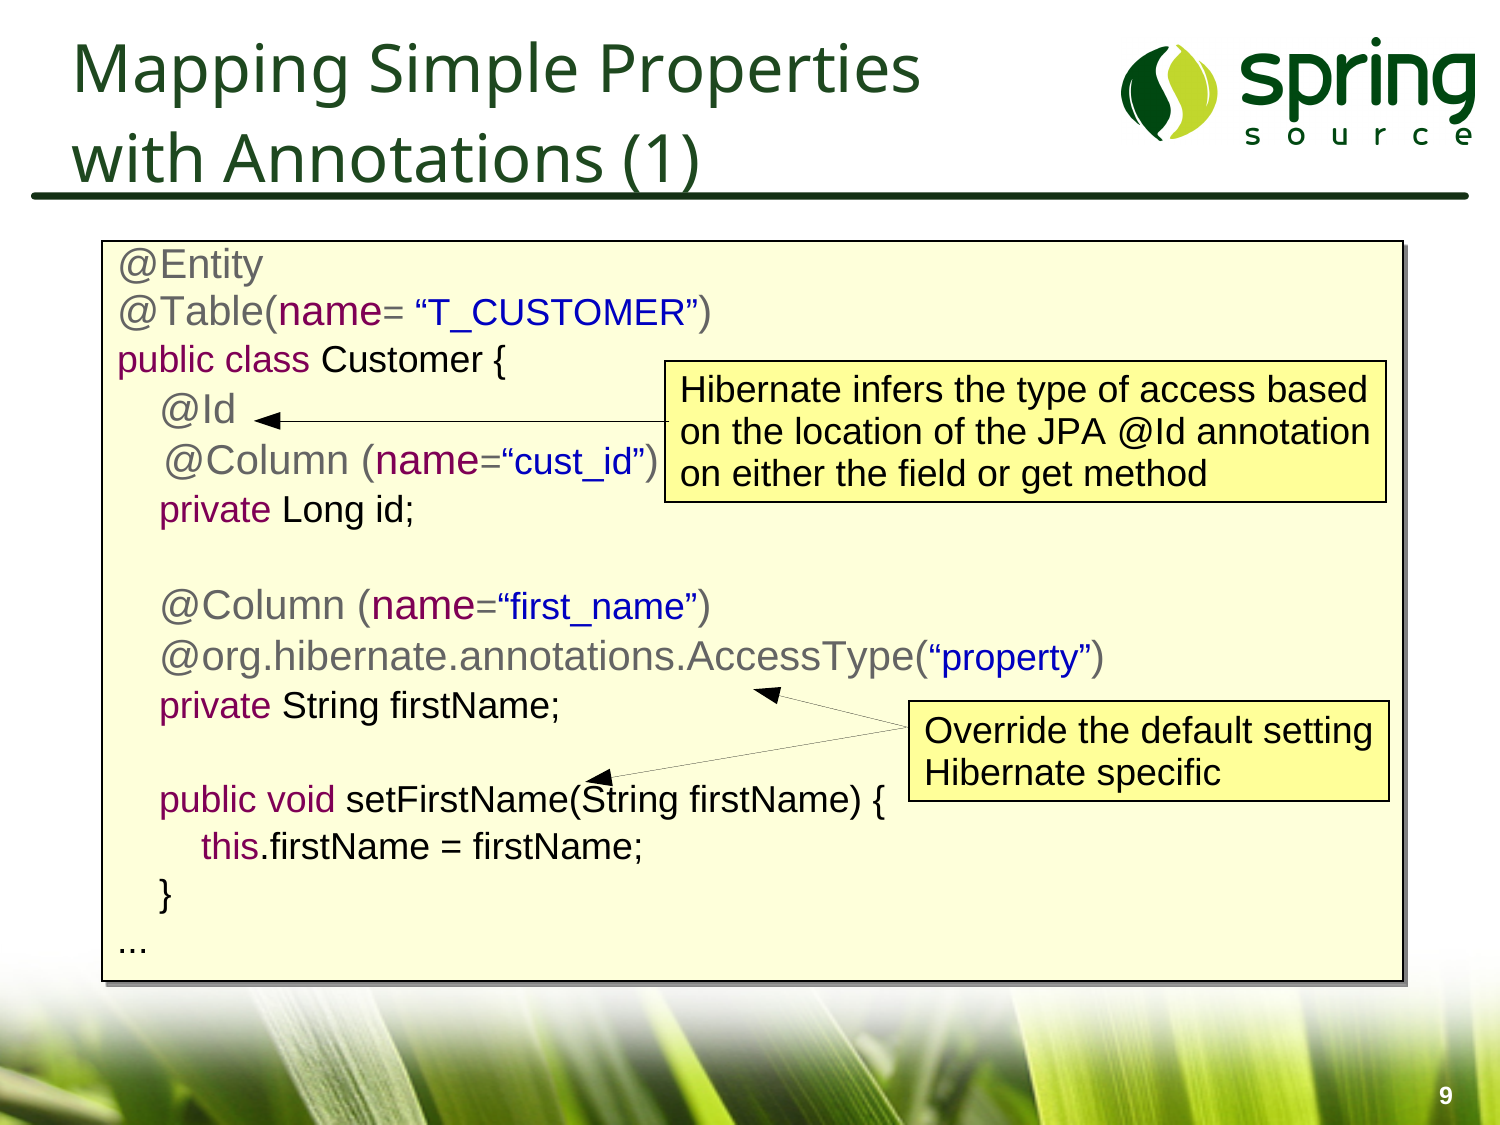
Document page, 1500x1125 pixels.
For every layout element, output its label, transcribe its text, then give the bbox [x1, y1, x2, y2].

picture [1121, 37, 1475, 145]
text_box Hibernate infers the type of access based on the location of the JPA @Id annotation on either the field or get method [665, 361, 1387, 503]
text_box Override the default setting Hibernate specific [909, 701, 1389, 801]
list @Entity @Table(name= “T_CUSTOMER”) public class Customer { @Id @Column (name=“cust_id”) private Long id; @Column (name=“first_name”) @org.hibernate.annotations.AccessType(“property”) private String firstName; public void setFirstName(String firstName) { this.firstName = firstName; } ... [102, 241, 1403, 981]
picture [0, 944, 1500, 1125]
title Mapping Simple Properties with Annotations (1) [56, 13, 1089, 191]
